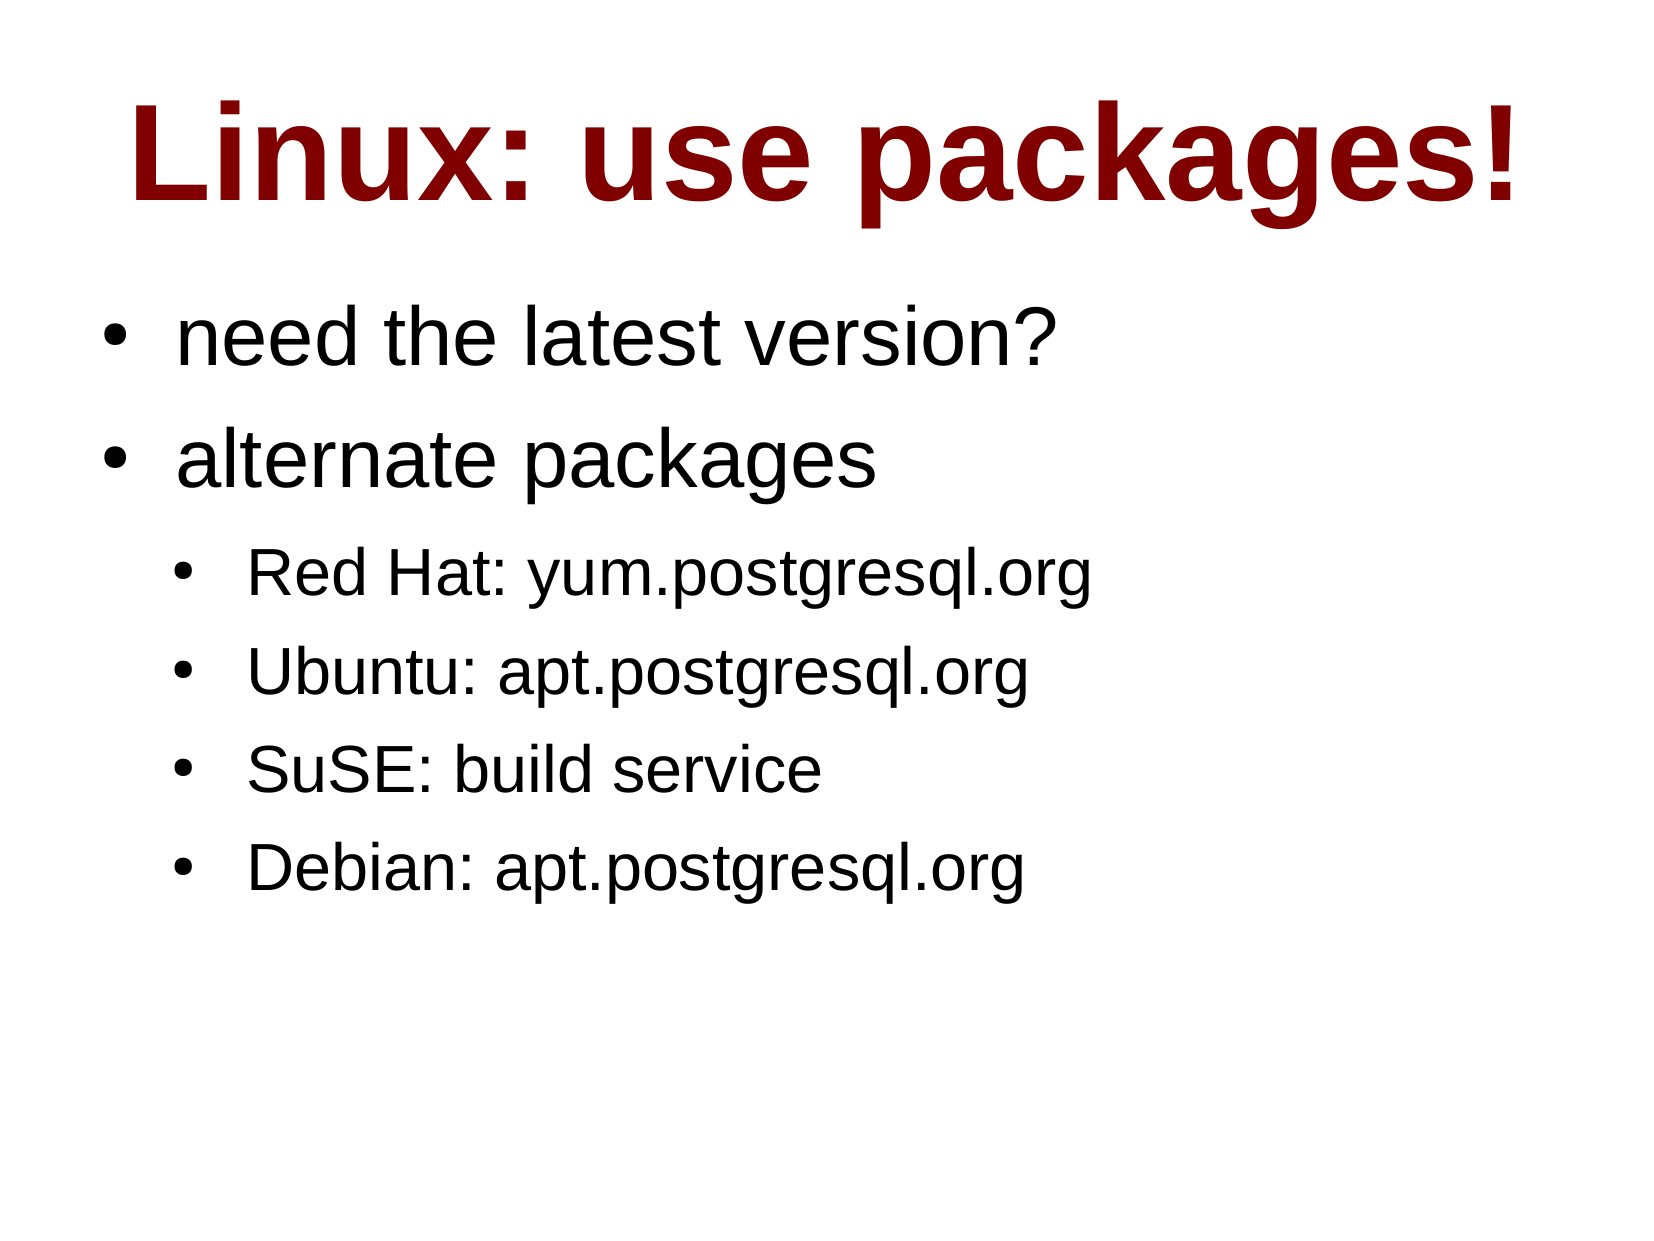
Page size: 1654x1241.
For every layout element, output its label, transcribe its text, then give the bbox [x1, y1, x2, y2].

list need the latest version? alternate packages Red Hat: yum.postgresql.org Ubuntu: apt.postgresql.org SuSE: build service Debian: apt.postgresql.org [82, 290, 1571, 1094]
title Linux: use packages! [82, 49, 1571, 257]
